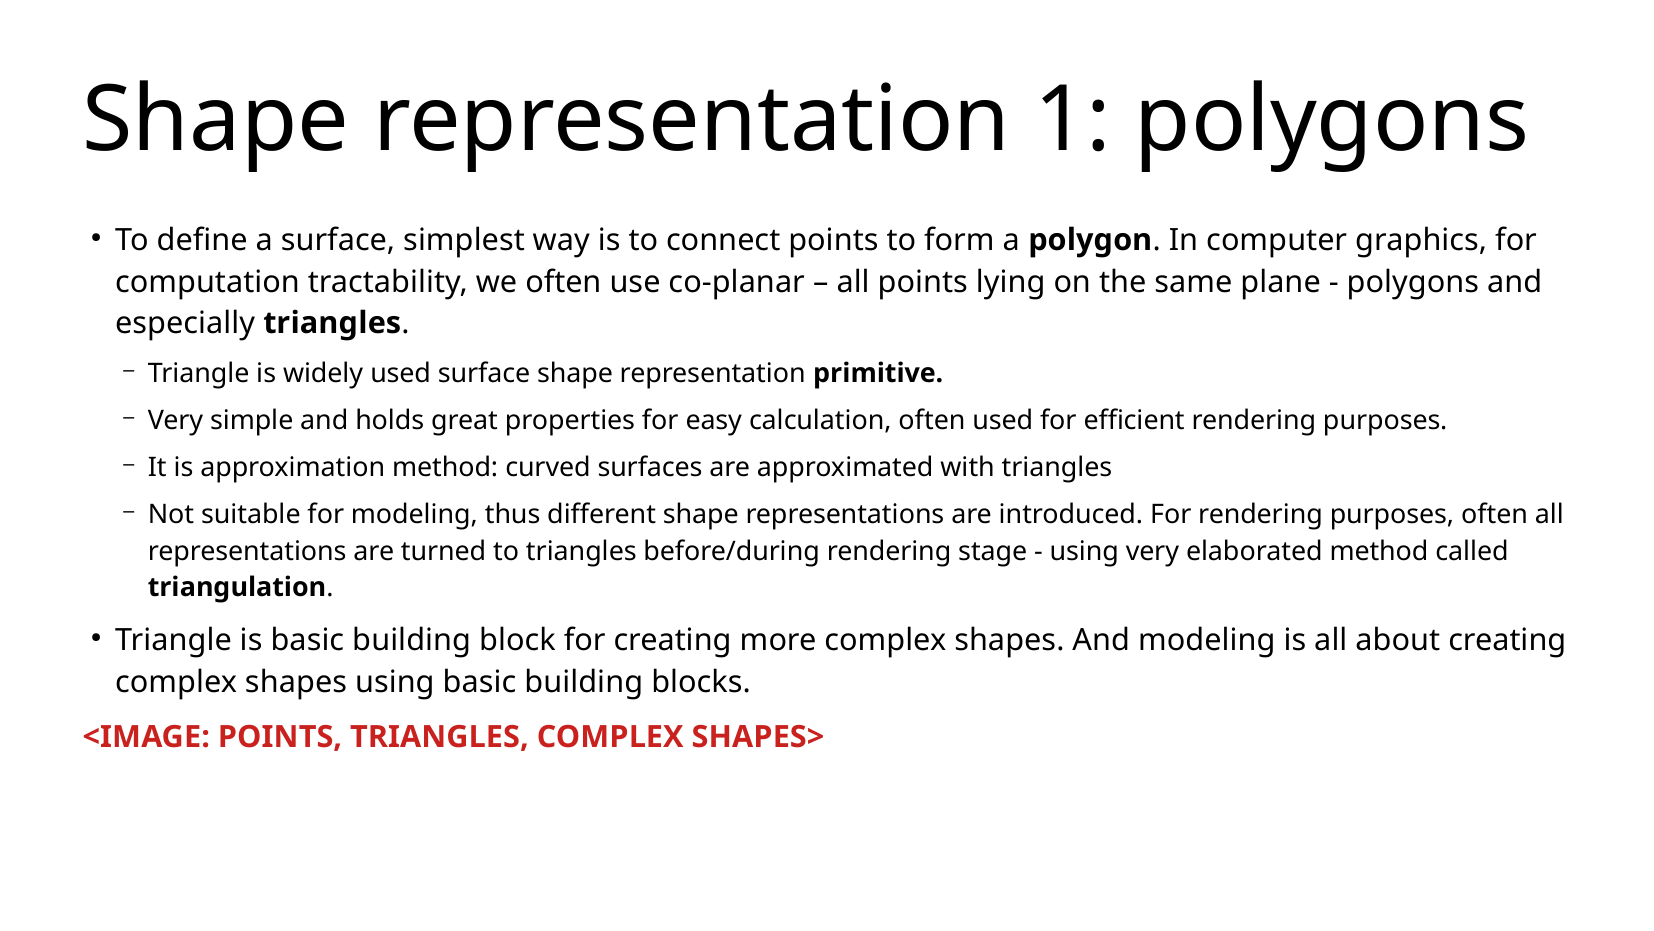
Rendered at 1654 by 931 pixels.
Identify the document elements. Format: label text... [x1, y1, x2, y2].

title Shape representation 1: polygons [82, 37, 1571, 193]
list To define a surface, simplest way is to connect points to form a polygon. In computer graphics, for computation tractability, we often use co-planar – all points lying on the same plane - polygons and especially triangles. Triangle is widely used surface shape representation primitive. Very simple and holds great properties for easy calculation, often used for efficient rendering purposes. It is approximation method: curved surfaces are approximated with triangles Not suitable for modeling, thus different shape representations are introduced. For rendering purposes, often all representations are turned to triangles before/during rendering stage - using very elaborated method called triangulation. Triangle is basic building block for creating more complex shapes. And modeling is all about creating complex shapes using basic building blocks. <IMAGE: POINTS, TRIANGLES, COMPLEX SHAPES> [82, 217, 1571, 758]
